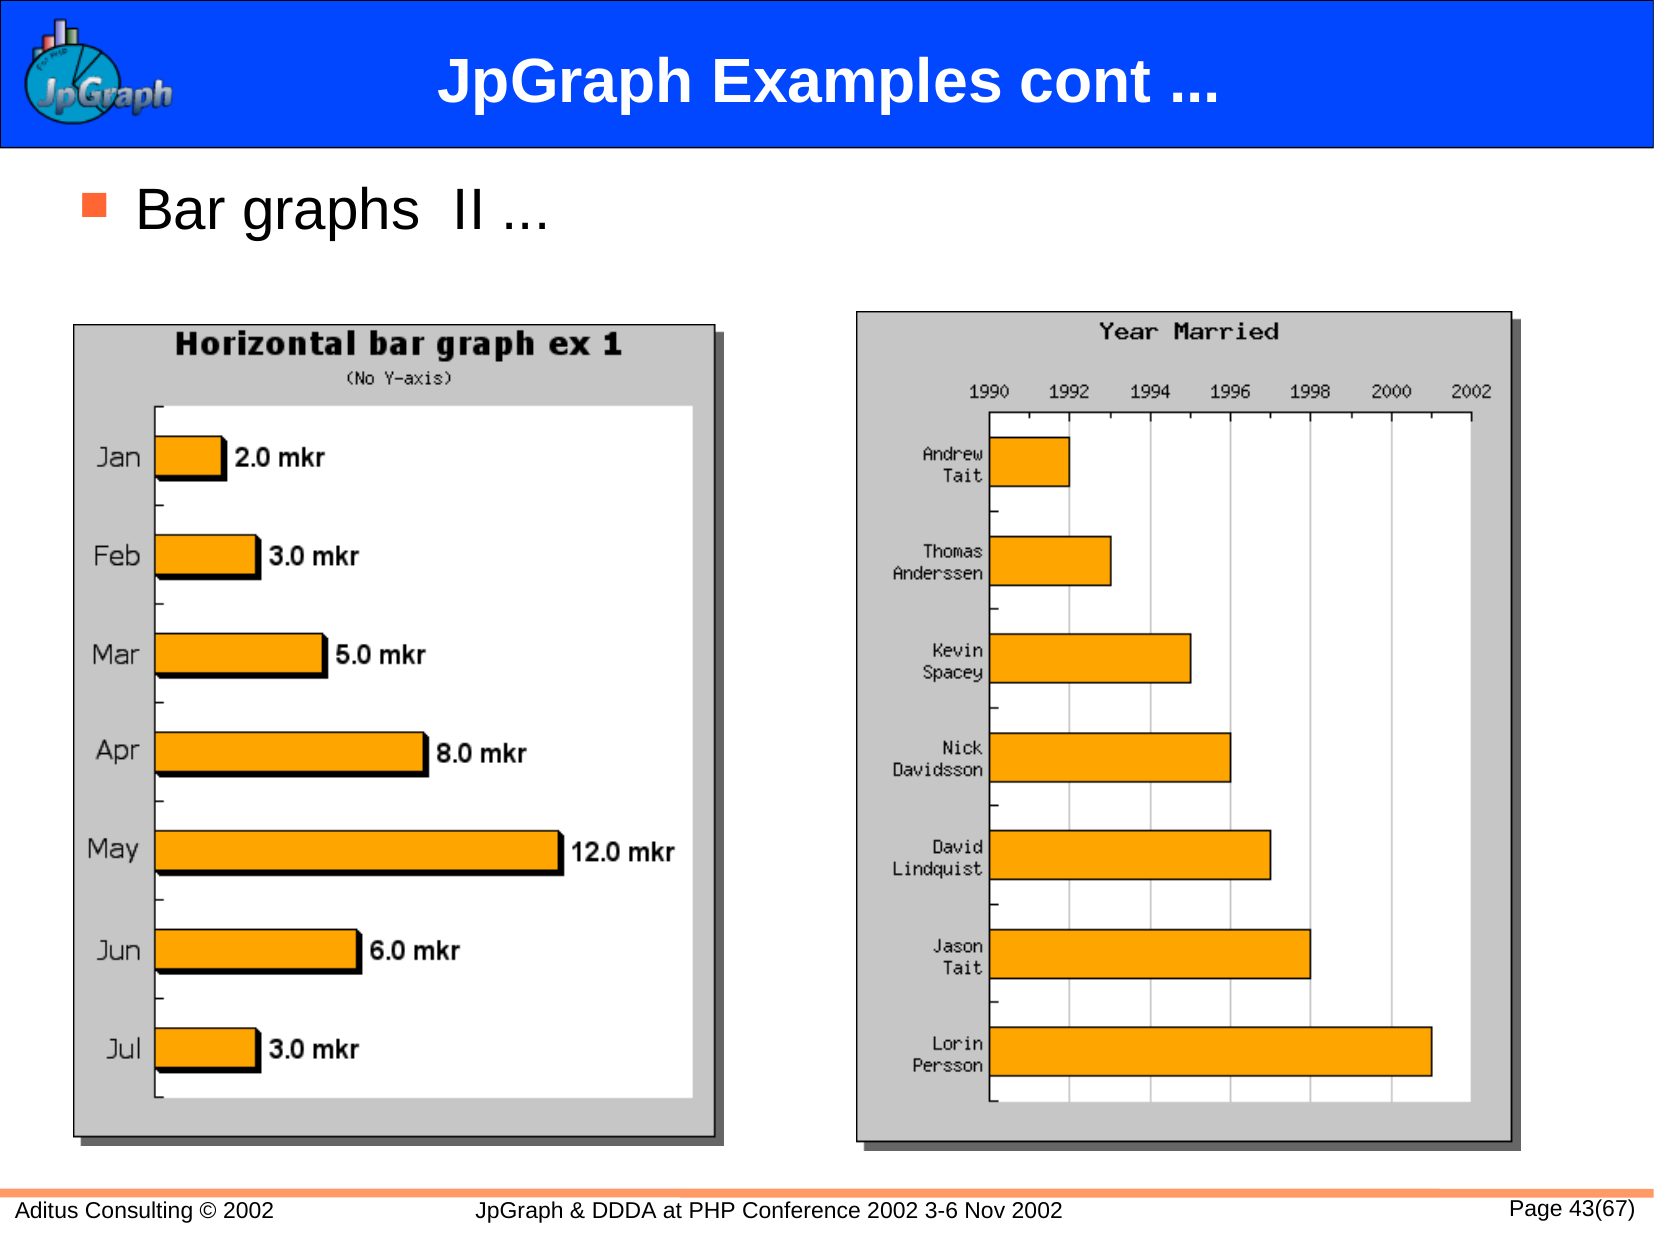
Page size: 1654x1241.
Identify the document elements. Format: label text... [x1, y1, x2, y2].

list Bar graphs II ... [64, 177, 1580, 296]
picture [856, 311, 1521, 1151]
picture [73, 324, 724, 1146]
title JpGraph Examples cont ... [123, 0, 1536, 163]
picture [20, 17, 123, 128]
